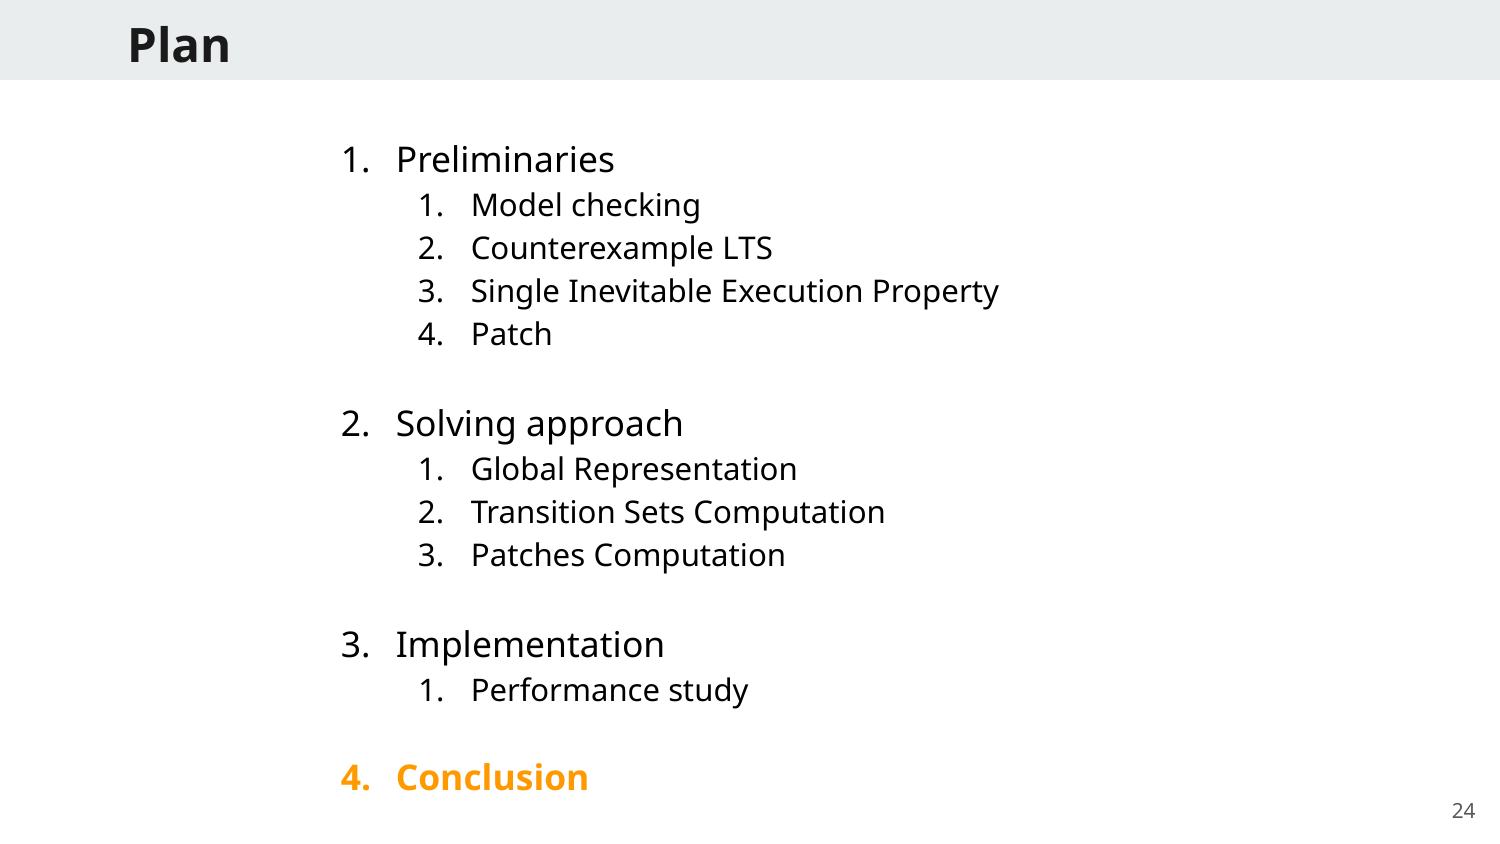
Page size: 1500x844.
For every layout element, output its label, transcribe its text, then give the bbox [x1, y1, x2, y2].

title Plan [112, 0, 1374, 88]
slide_number <numéro> [1400, 779, 1491, 844]
list Preliminaries Model checking Counterexample LTS Single Inevitable Execution Property Patch Solving approach Global Representation Transition Sets Computation Patches Computation Implementation Performance study Conclusion [305, 115, 1075, 819]
